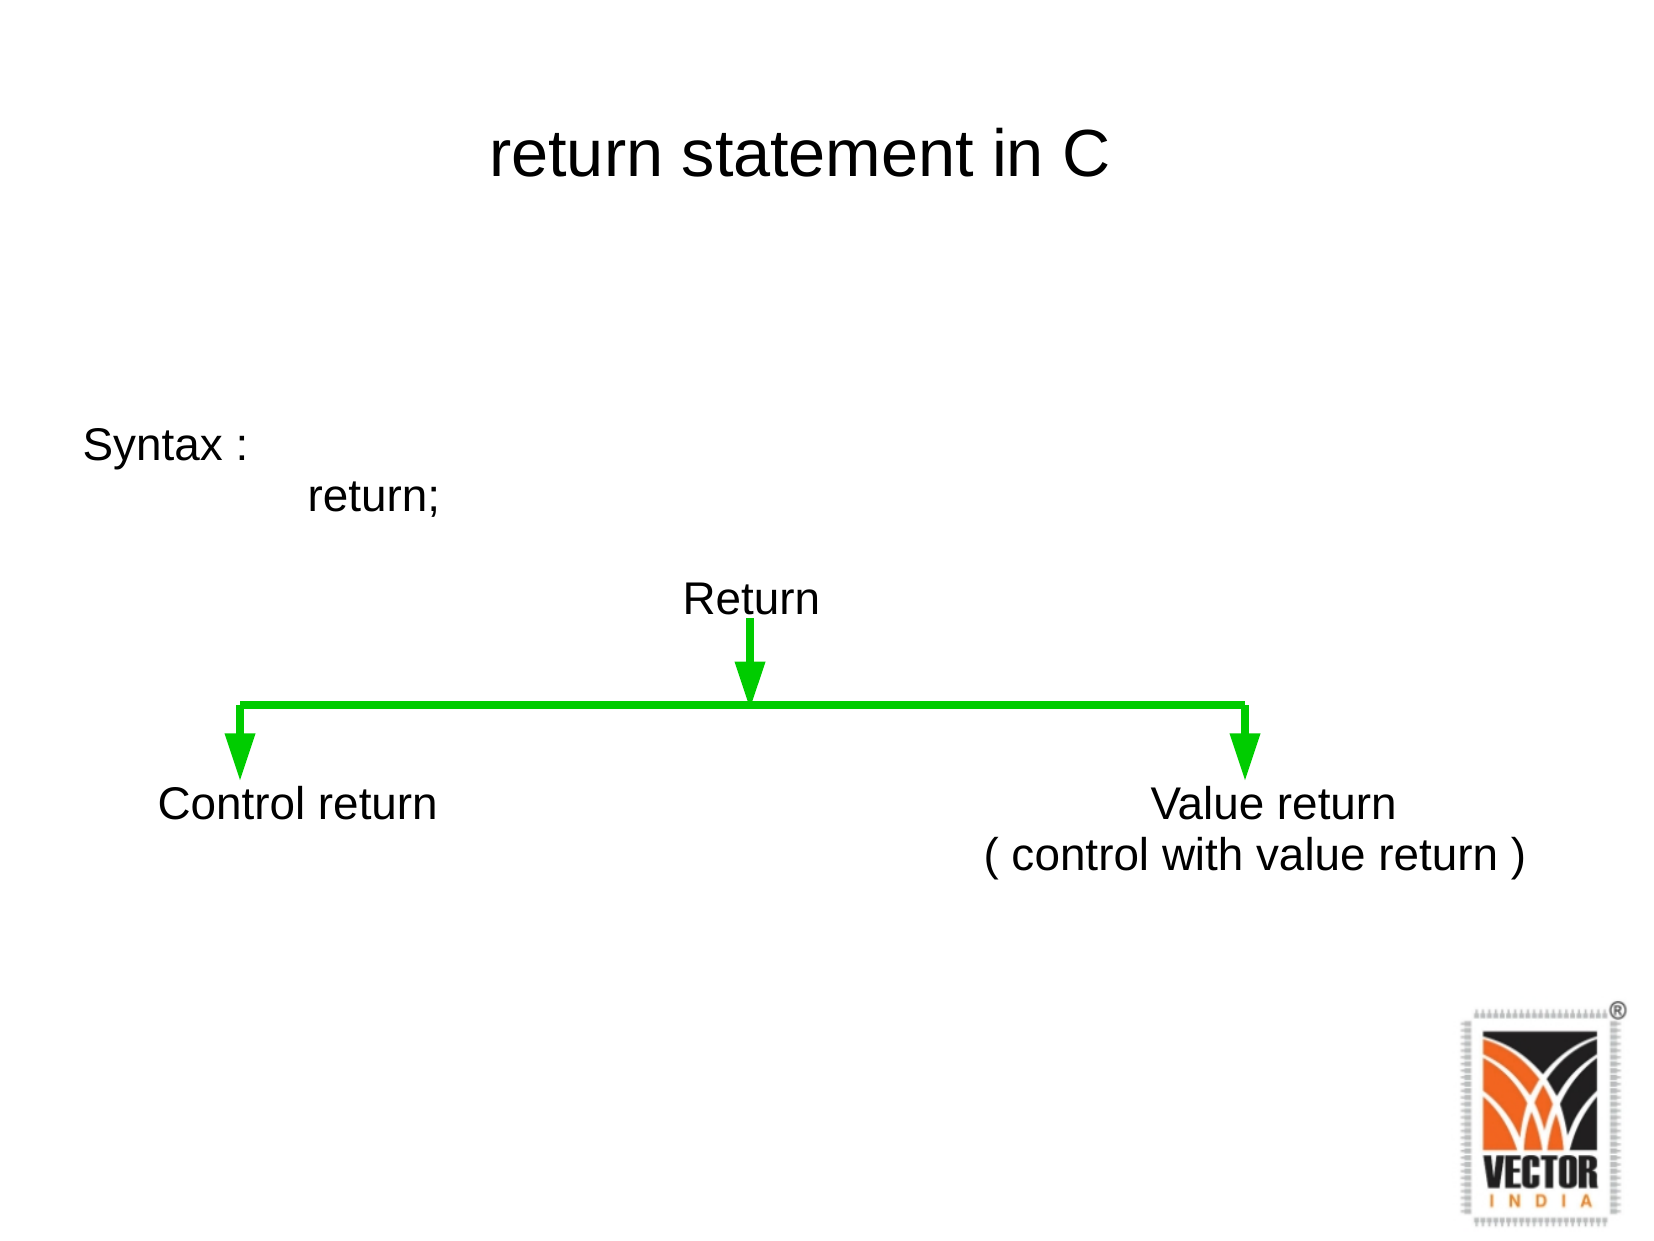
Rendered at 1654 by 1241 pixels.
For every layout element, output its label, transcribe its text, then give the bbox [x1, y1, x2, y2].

subtitle Syntax : return; Return Control return Value return ( control with value return ) [82, 0, 1571, 1241]
picture [1432, 996, 1654, 1237]
